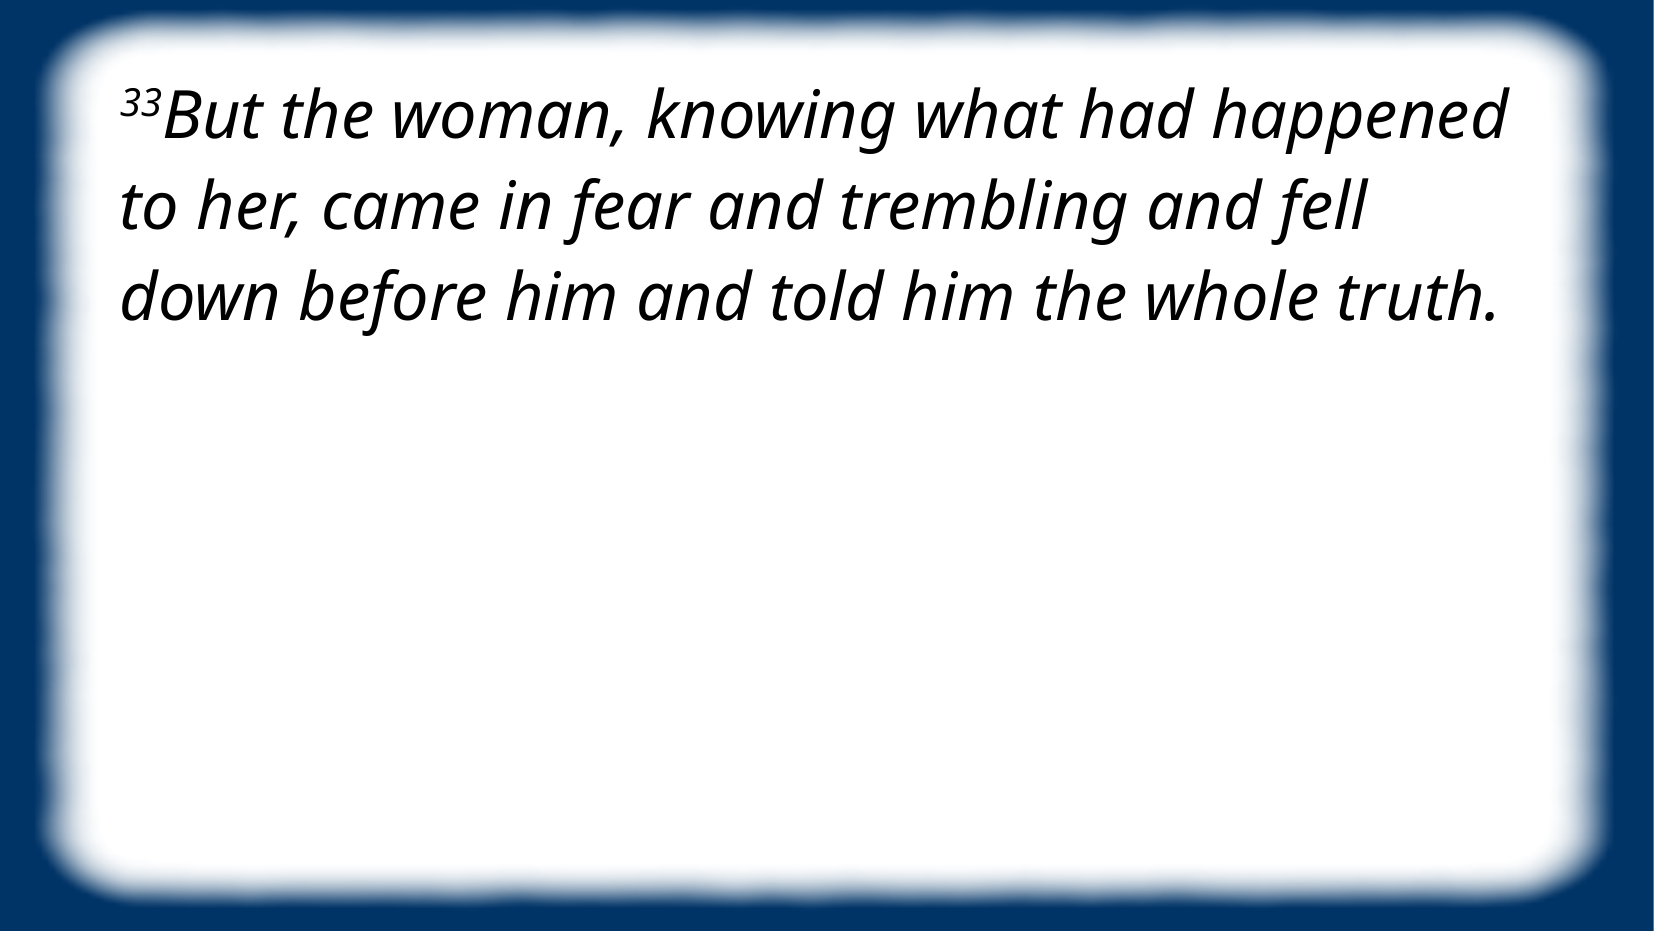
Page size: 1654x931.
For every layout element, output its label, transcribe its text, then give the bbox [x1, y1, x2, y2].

picture [0, 0, 1654, 931]
text_box 33But the woman, knowing what had happened to her, came in fear and trembling and fell down before him and told him the whole truth. [105, 60, 1546, 342]
